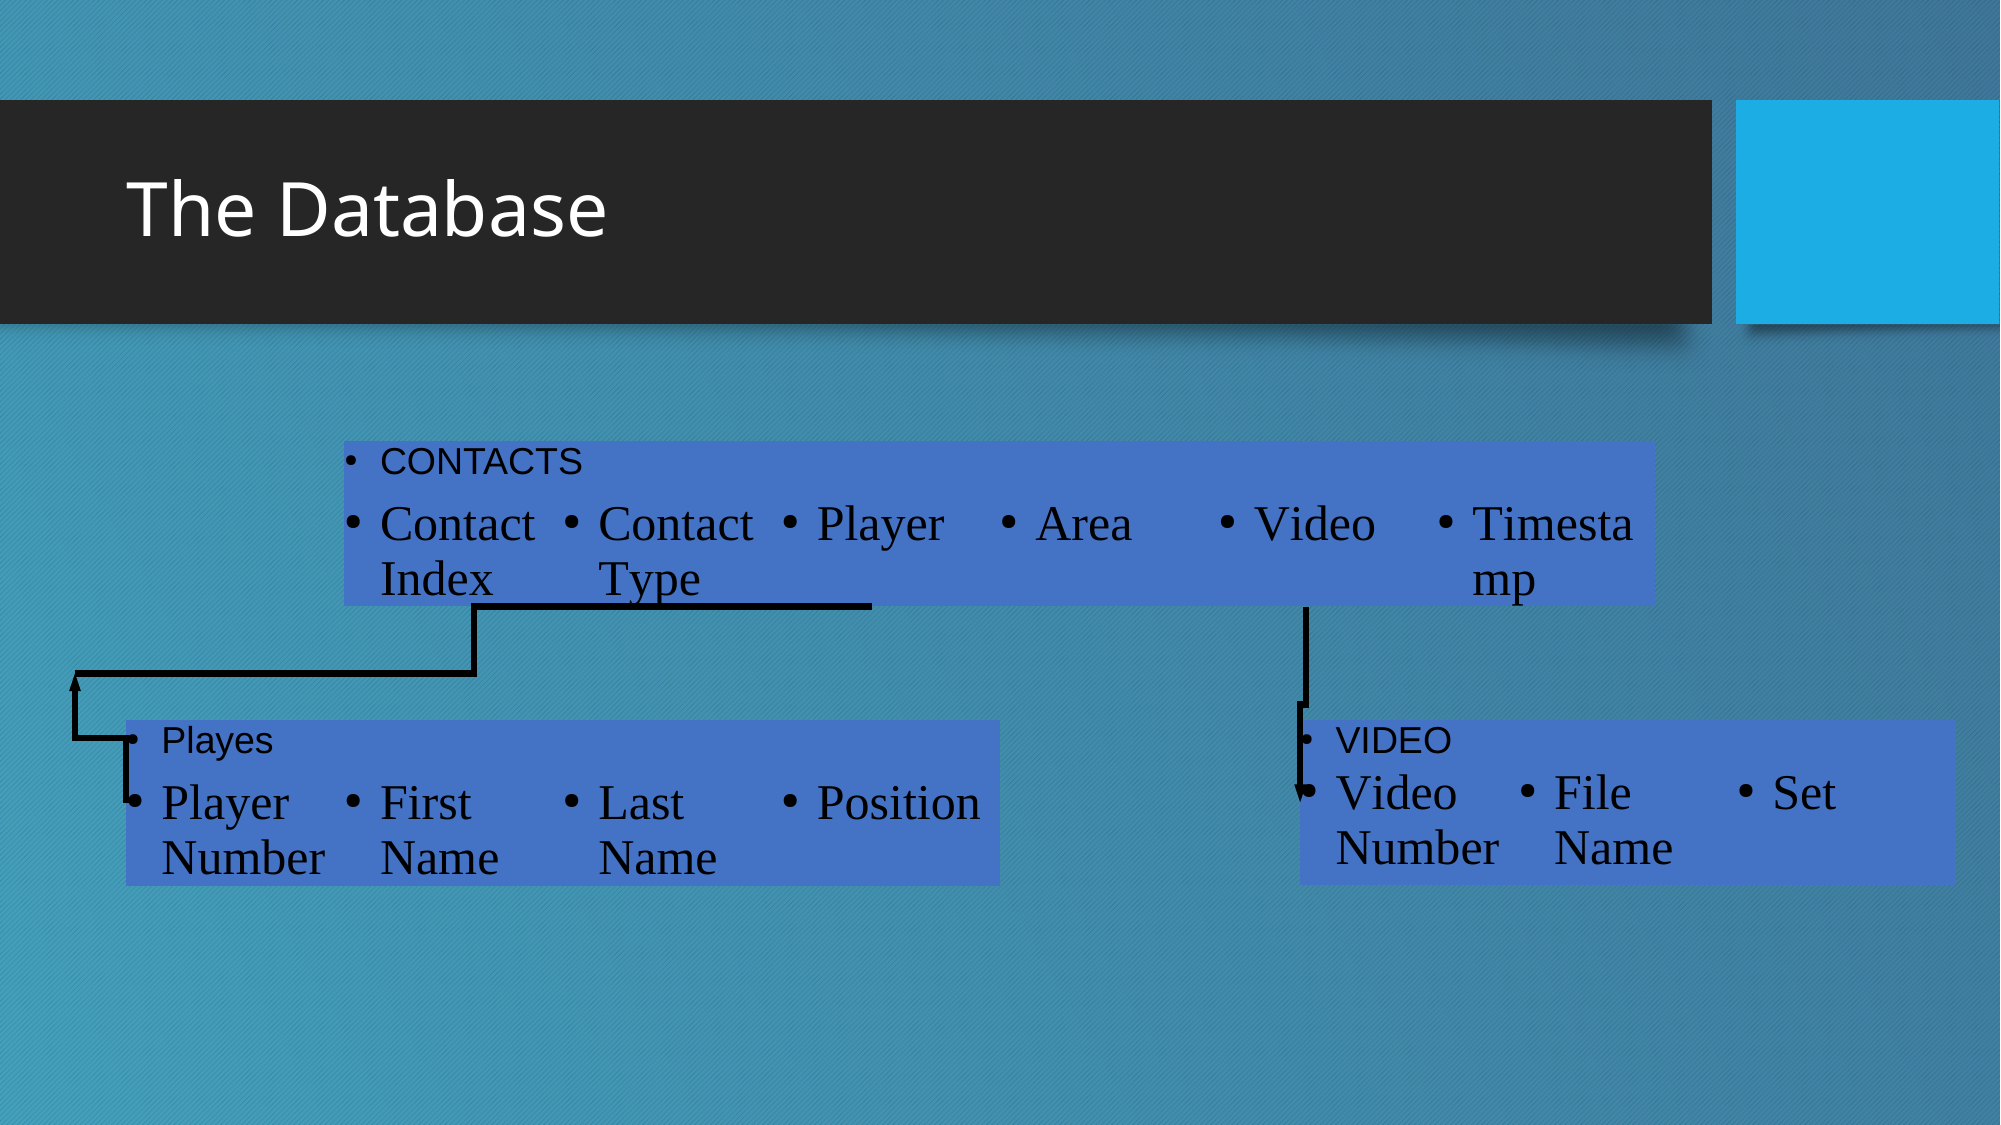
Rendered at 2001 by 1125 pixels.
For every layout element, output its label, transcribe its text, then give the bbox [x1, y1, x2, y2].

table_cell Video [1218, 496, 1437, 606]
table_cell File Name [1519, 765, 1737, 885]
table_cell Contact Type [563, 496, 781, 603]
table_cell Set [1737, 765, 1956, 885]
table_cell Position [781, 775, 1000, 886]
table_cell Contact Index [344, 496, 563, 606]
table_cell First Name [344, 775, 563, 886]
table_cell Timestamp [1437, 496, 1655, 606]
table_cell Last Name [563, 775, 781, 886]
table_cell Player [781, 496, 1000, 606]
table_header VIDEO [1303, 720, 1956, 765]
table_cell Timestamp [1519, 574, 1530, 594]
table_cell Video Number [1300, 765, 1519, 885]
table_header CONTACTS [344, 441, 1655, 496]
table_cell Area [1000, 496, 1218, 606]
title The Database [111, 123, 1689, 301]
table_header Playes [126, 720, 1000, 775]
table_cell Player Number [126, 775, 344, 886]
